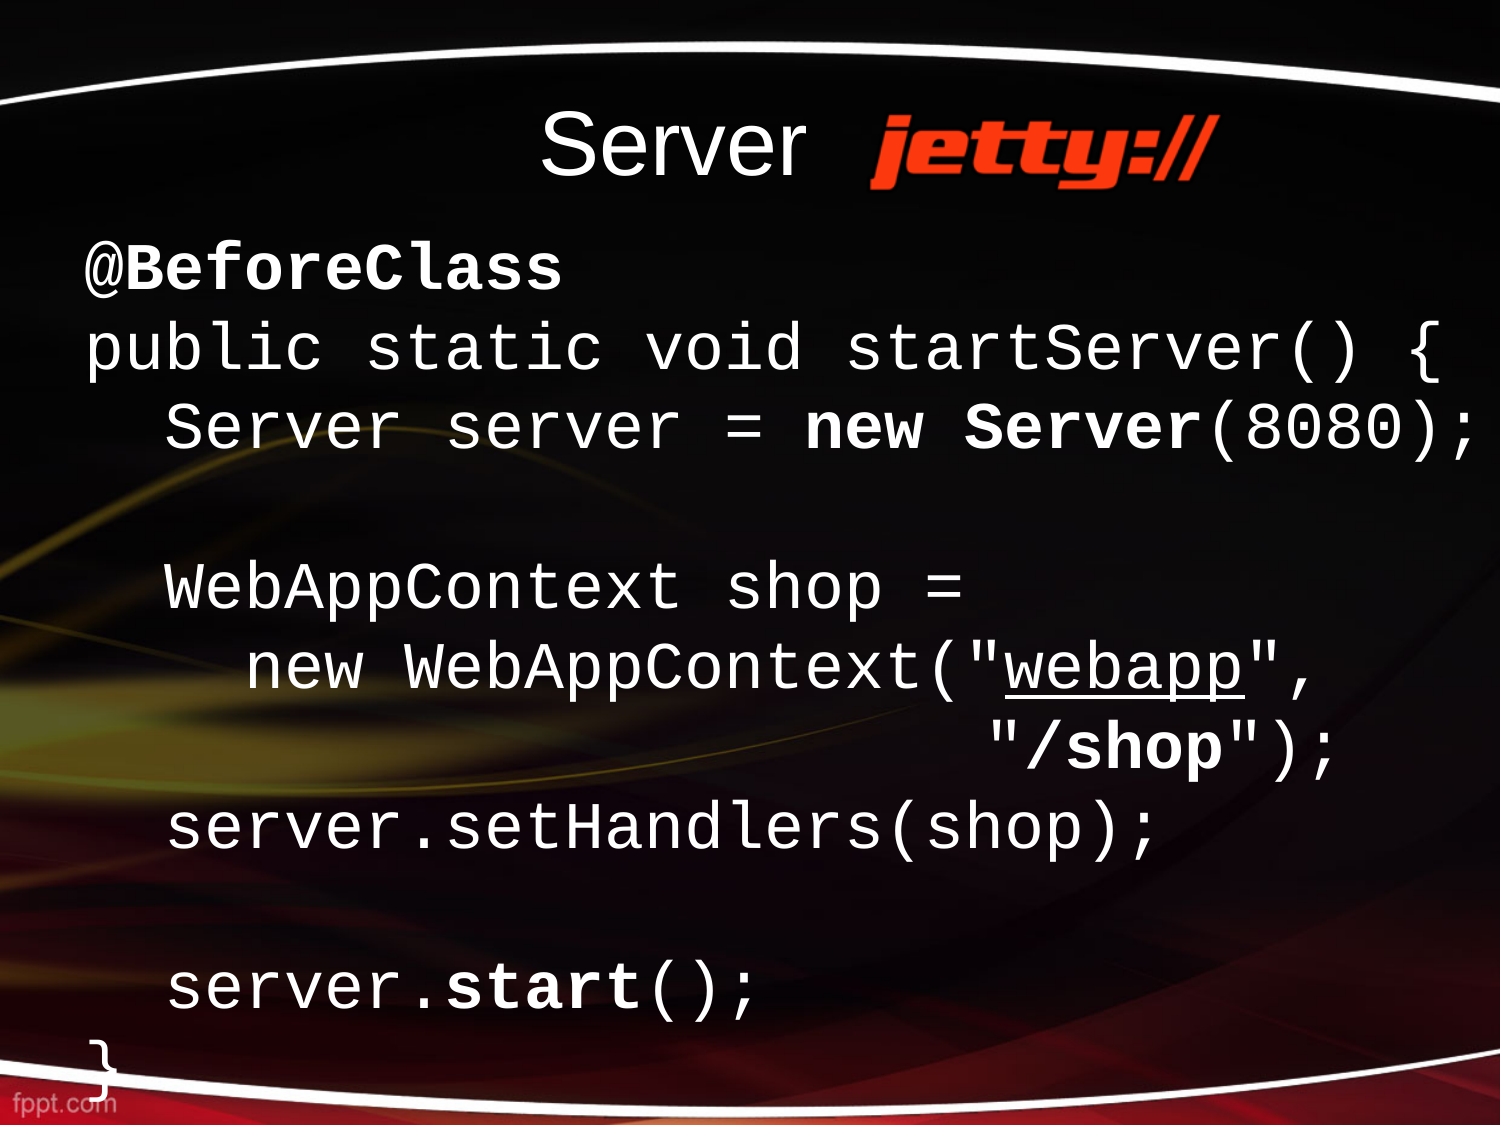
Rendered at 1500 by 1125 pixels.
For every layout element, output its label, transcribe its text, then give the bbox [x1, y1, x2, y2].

picture [857, 99, 1234, 206]
picture [0, 0, 1500, 1125]
title Server [75, 45, 1426, 215]
text_box @BeforeClass public static void startServer() { Server server = new Server(8080); WebAppContext shop = new WebAppContext("webapp", "/shop"); server.setHandlers(shop); server.start(); } [70, 215, 1500, 1110]
